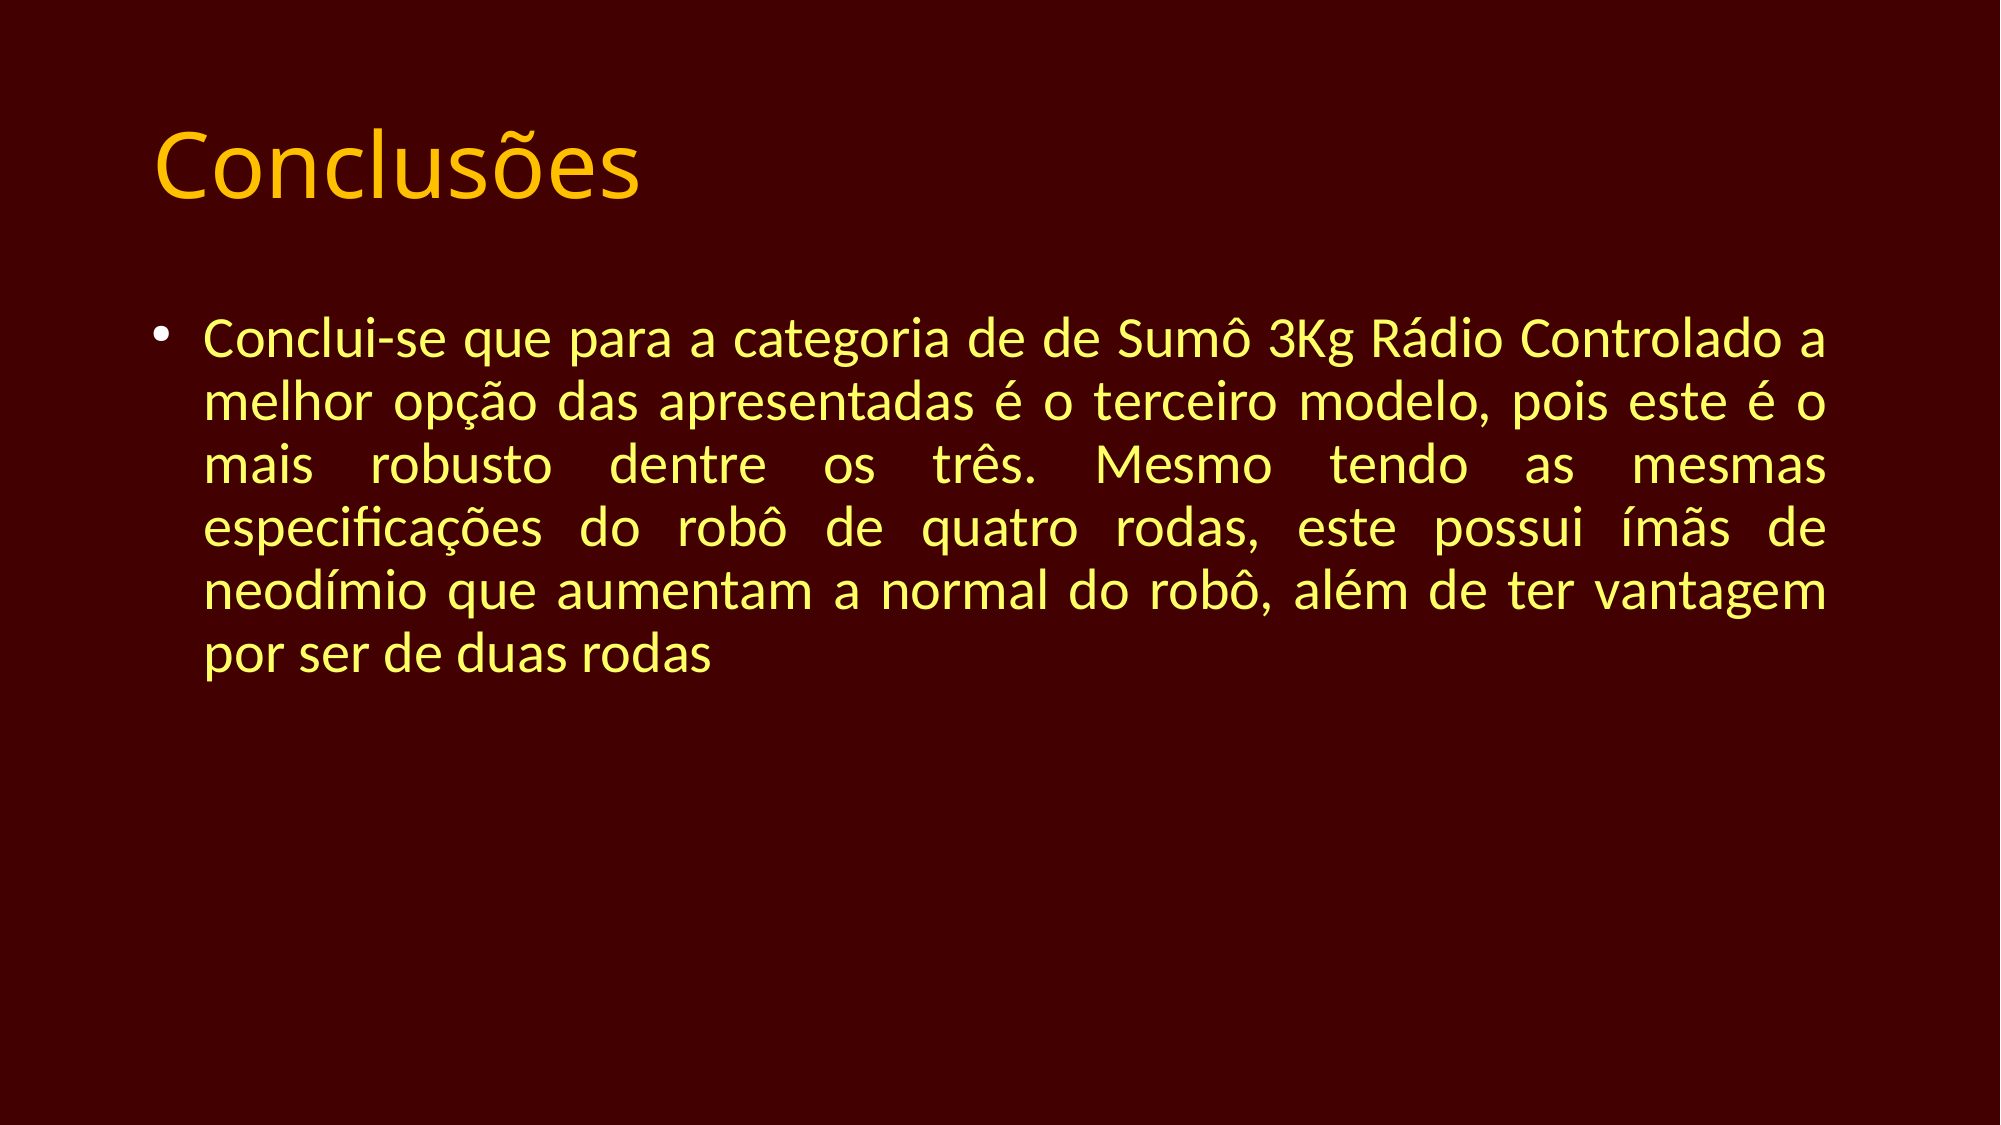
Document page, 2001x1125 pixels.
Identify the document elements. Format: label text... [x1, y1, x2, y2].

list Conclui-se que para a categoria de de Sumô 3Kg Rádio Controlado a melhor opção das apresentadas é o terceiro modelo, pois este é o mais robusto dentre os três. Mesmo tendo as mesmas especificações do robô de quatro rodas, este possui ímãs de neodímio que aumentam a normal do robô, além de ter vantagem por ser de duas rodas [118, 299, 1844, 1014]
title Conclusões [137, 59, 1863, 278]
